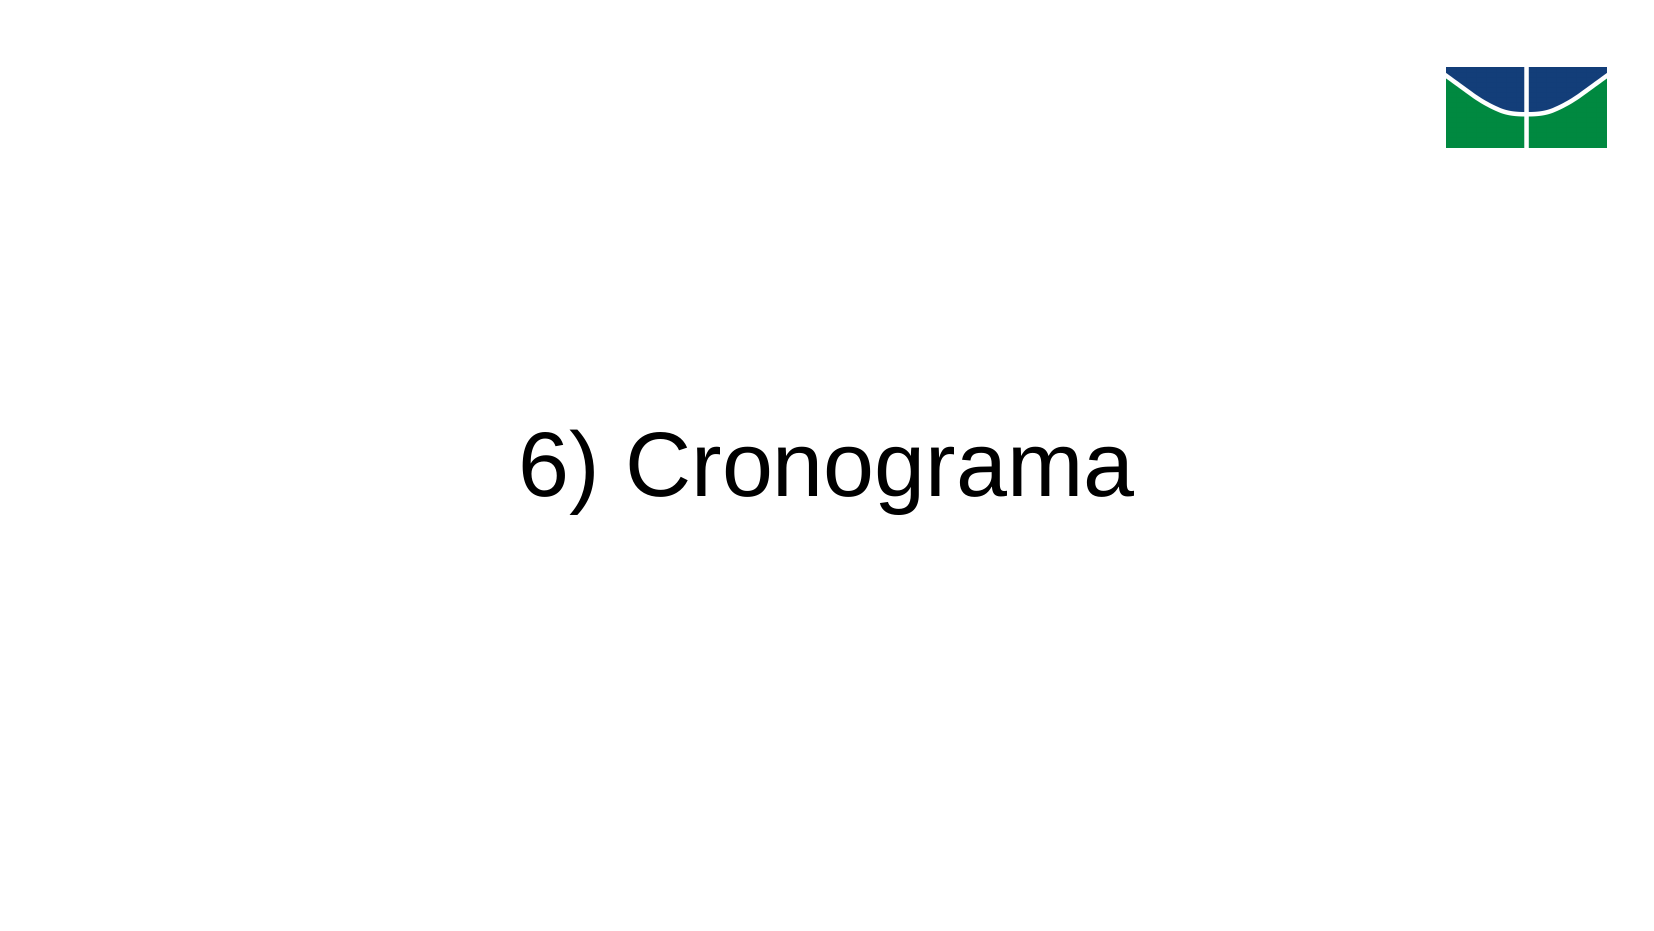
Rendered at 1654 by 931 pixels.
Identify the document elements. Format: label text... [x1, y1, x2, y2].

title 6) Cronograma [82, 387, 1571, 543]
picture [1446, 67, 1607, 148]
